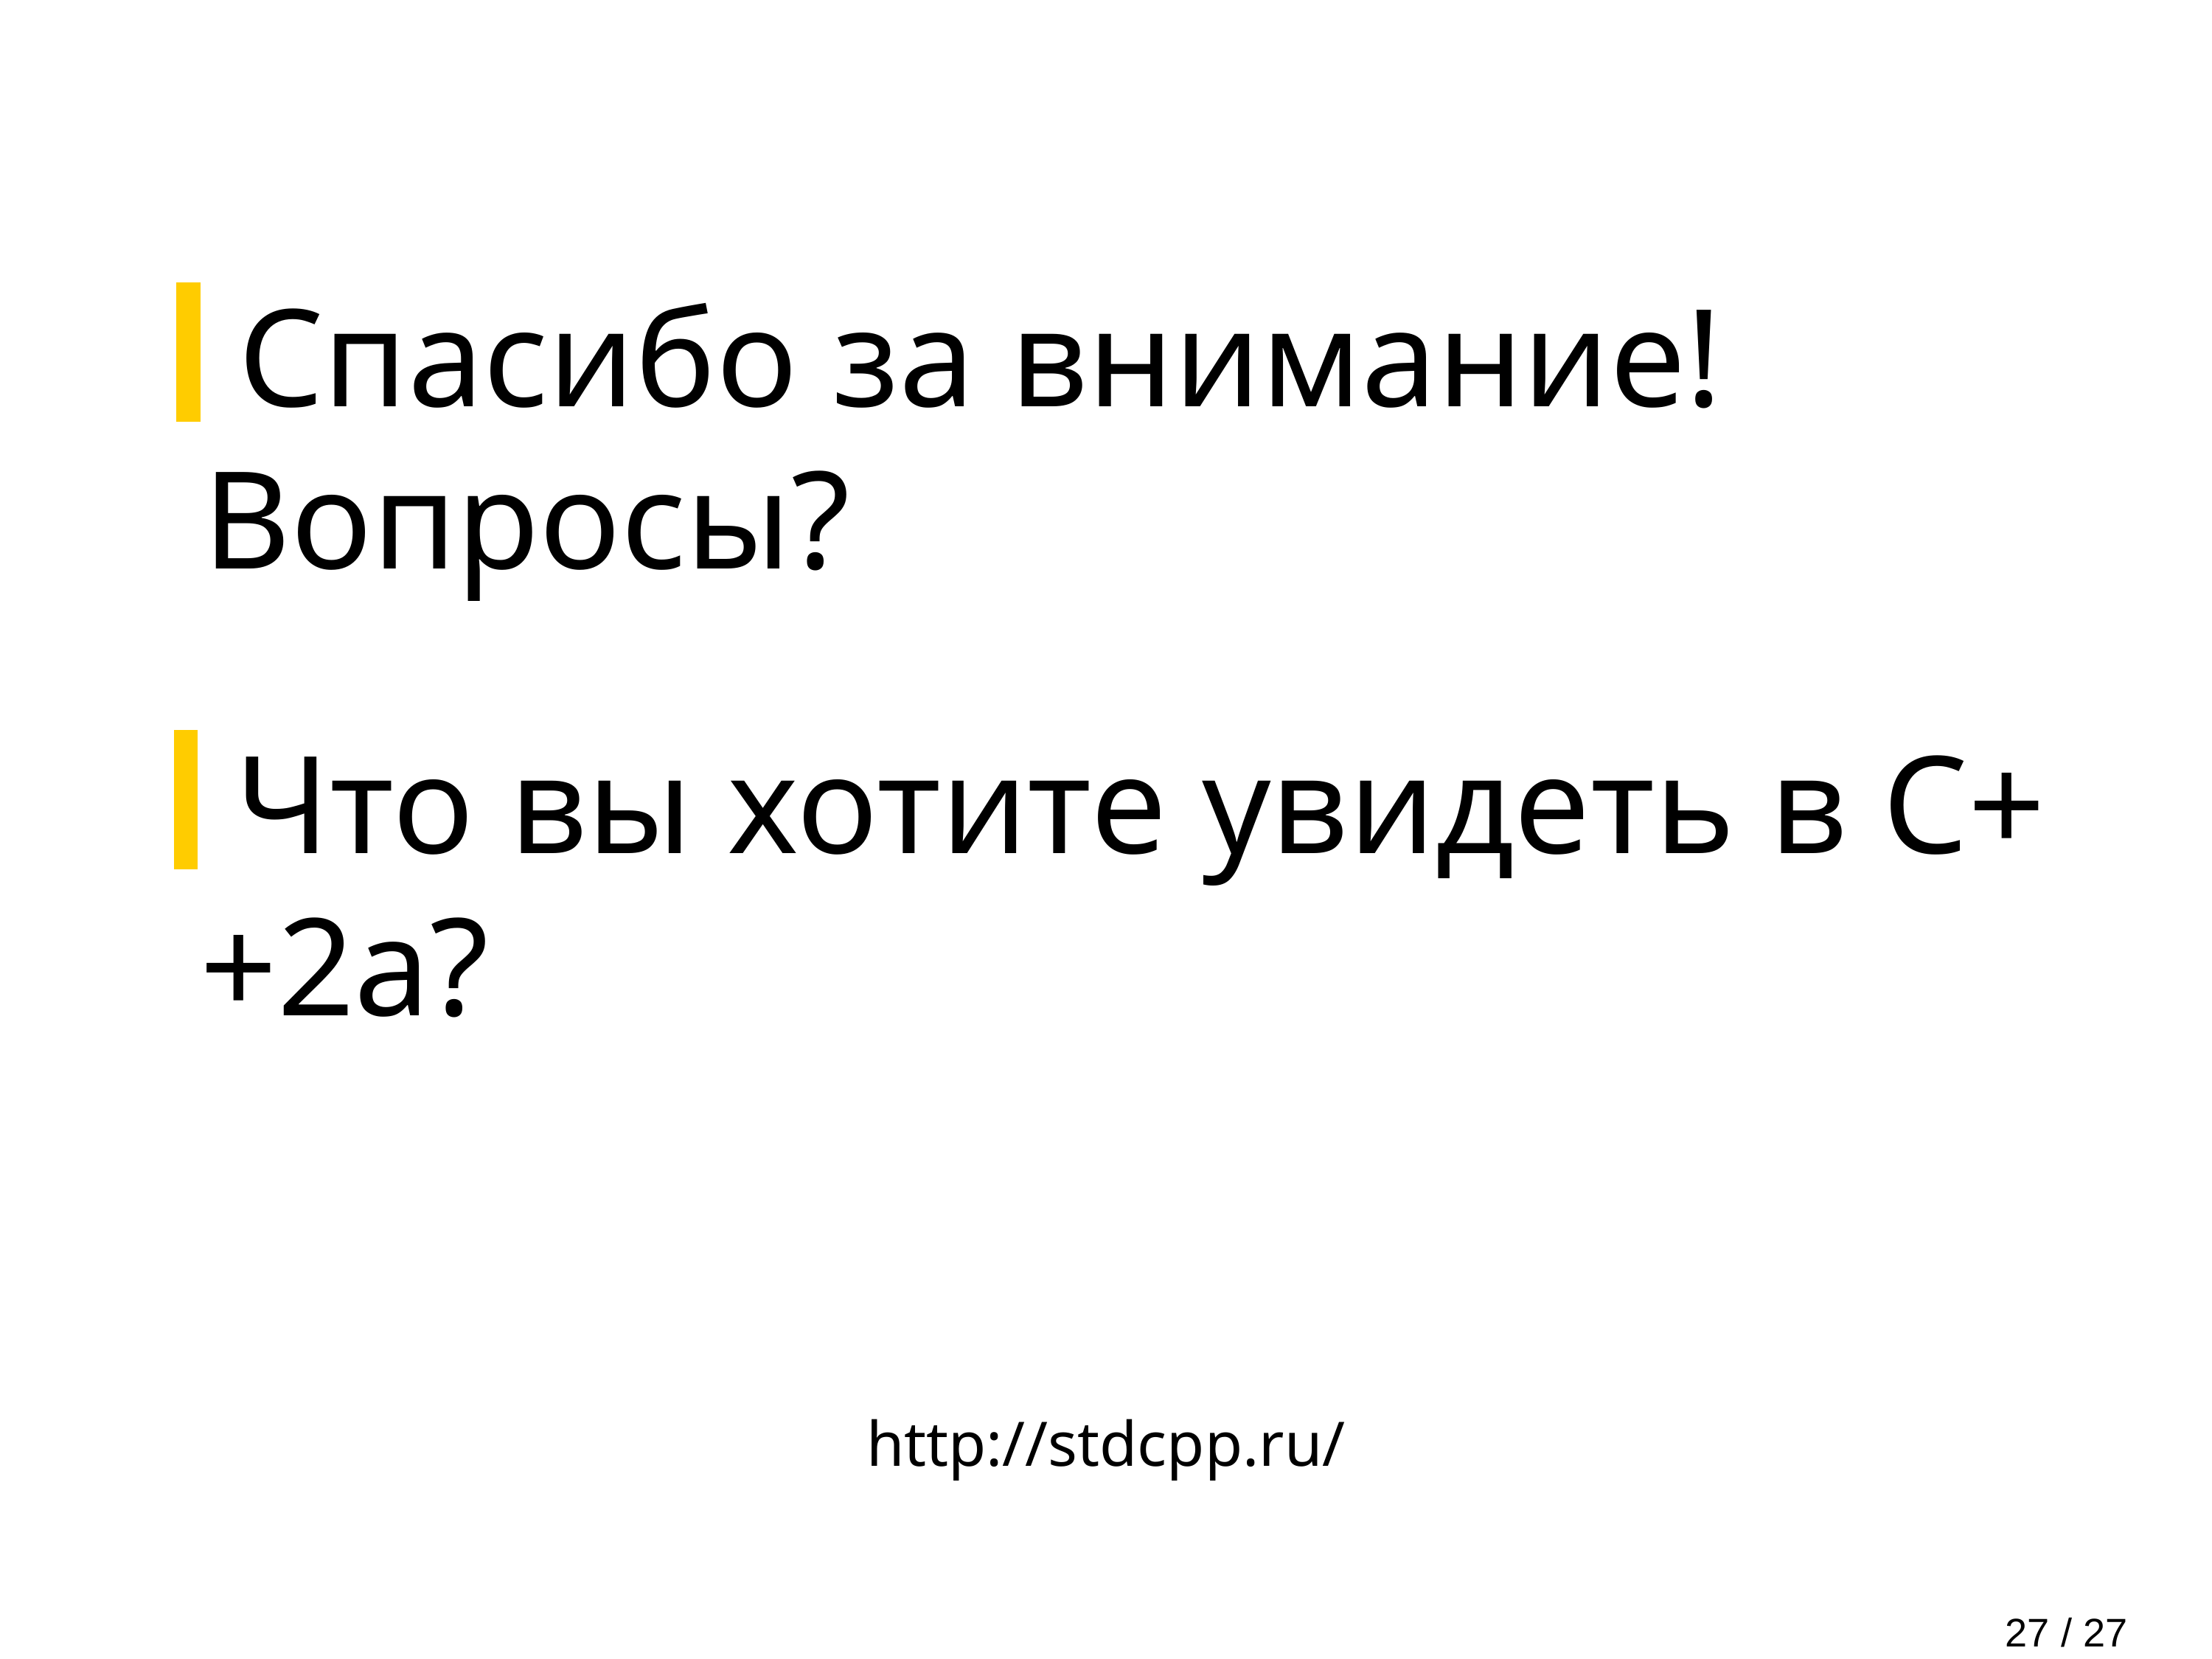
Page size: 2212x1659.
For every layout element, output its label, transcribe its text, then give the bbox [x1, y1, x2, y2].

text_box <number> / 27 [1994, 1605, 2212, 1659]
text_box http://stdcpp.ru/ [637, 1377, 1575, 1508]
title Что вы хотите увидеть в C++2a? [174, 641, 2132, 1120]
title Спасибо за внимание! Вопросы? [176, 0, 2036, 641]
